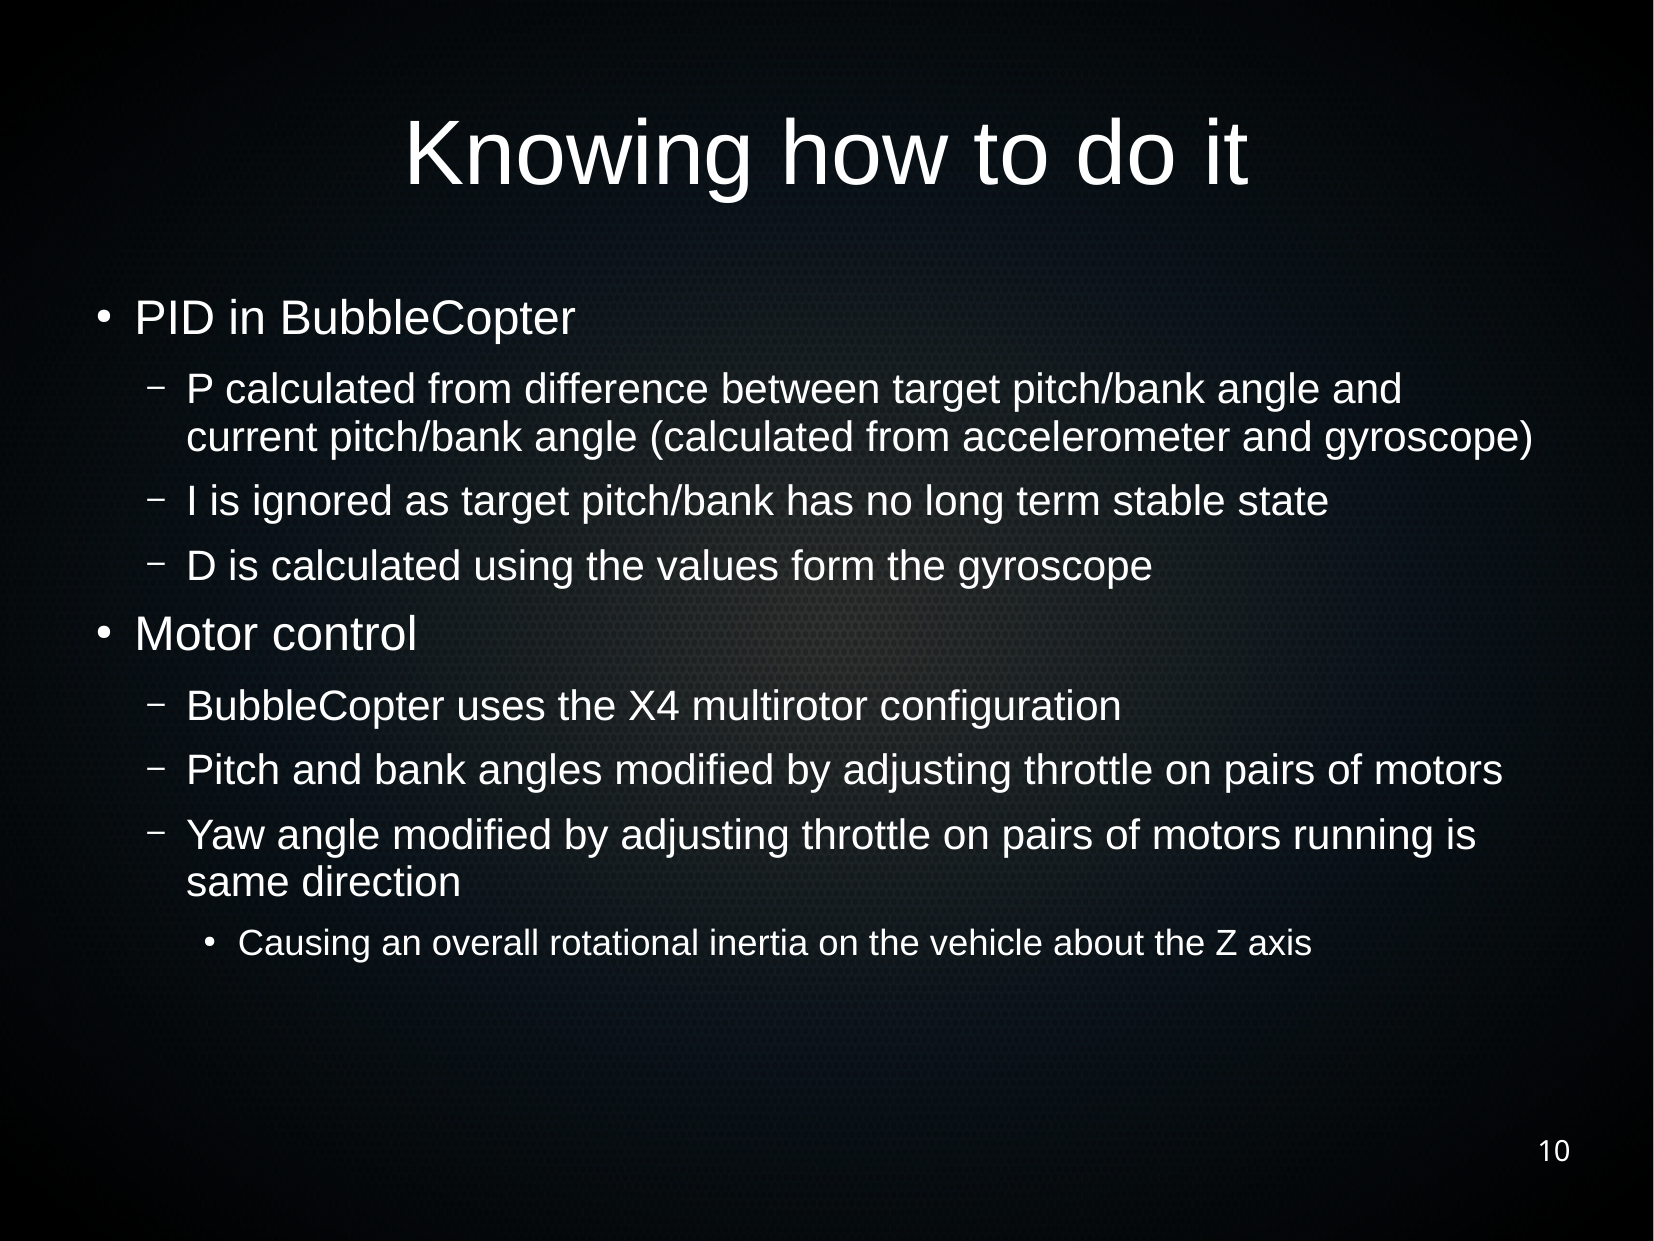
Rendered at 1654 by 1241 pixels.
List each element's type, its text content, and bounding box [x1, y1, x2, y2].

title Knowing how to do it [82, 49, 1571, 257]
picture [0, 0, 1654, 1241]
list PID in BubbleCopter P calculated from difference between target pitch/bank angle and current pitch/bank angle (calculated from accelerometer and gyroscope) I is ignored as target pitch/bank has no long term stable state D is calculated using the values form the gyroscope Motor control BubbleCopter uses the X4 multirotor configuration Pitch and bank angles modified by adjusting throttle on pairs of motors Yaw angle modified by adjusting throttle on pairs of motors running is same direction Causing an overall rotational inertia on the vehicle about the Z axis [82, 290, 1538, 1010]
